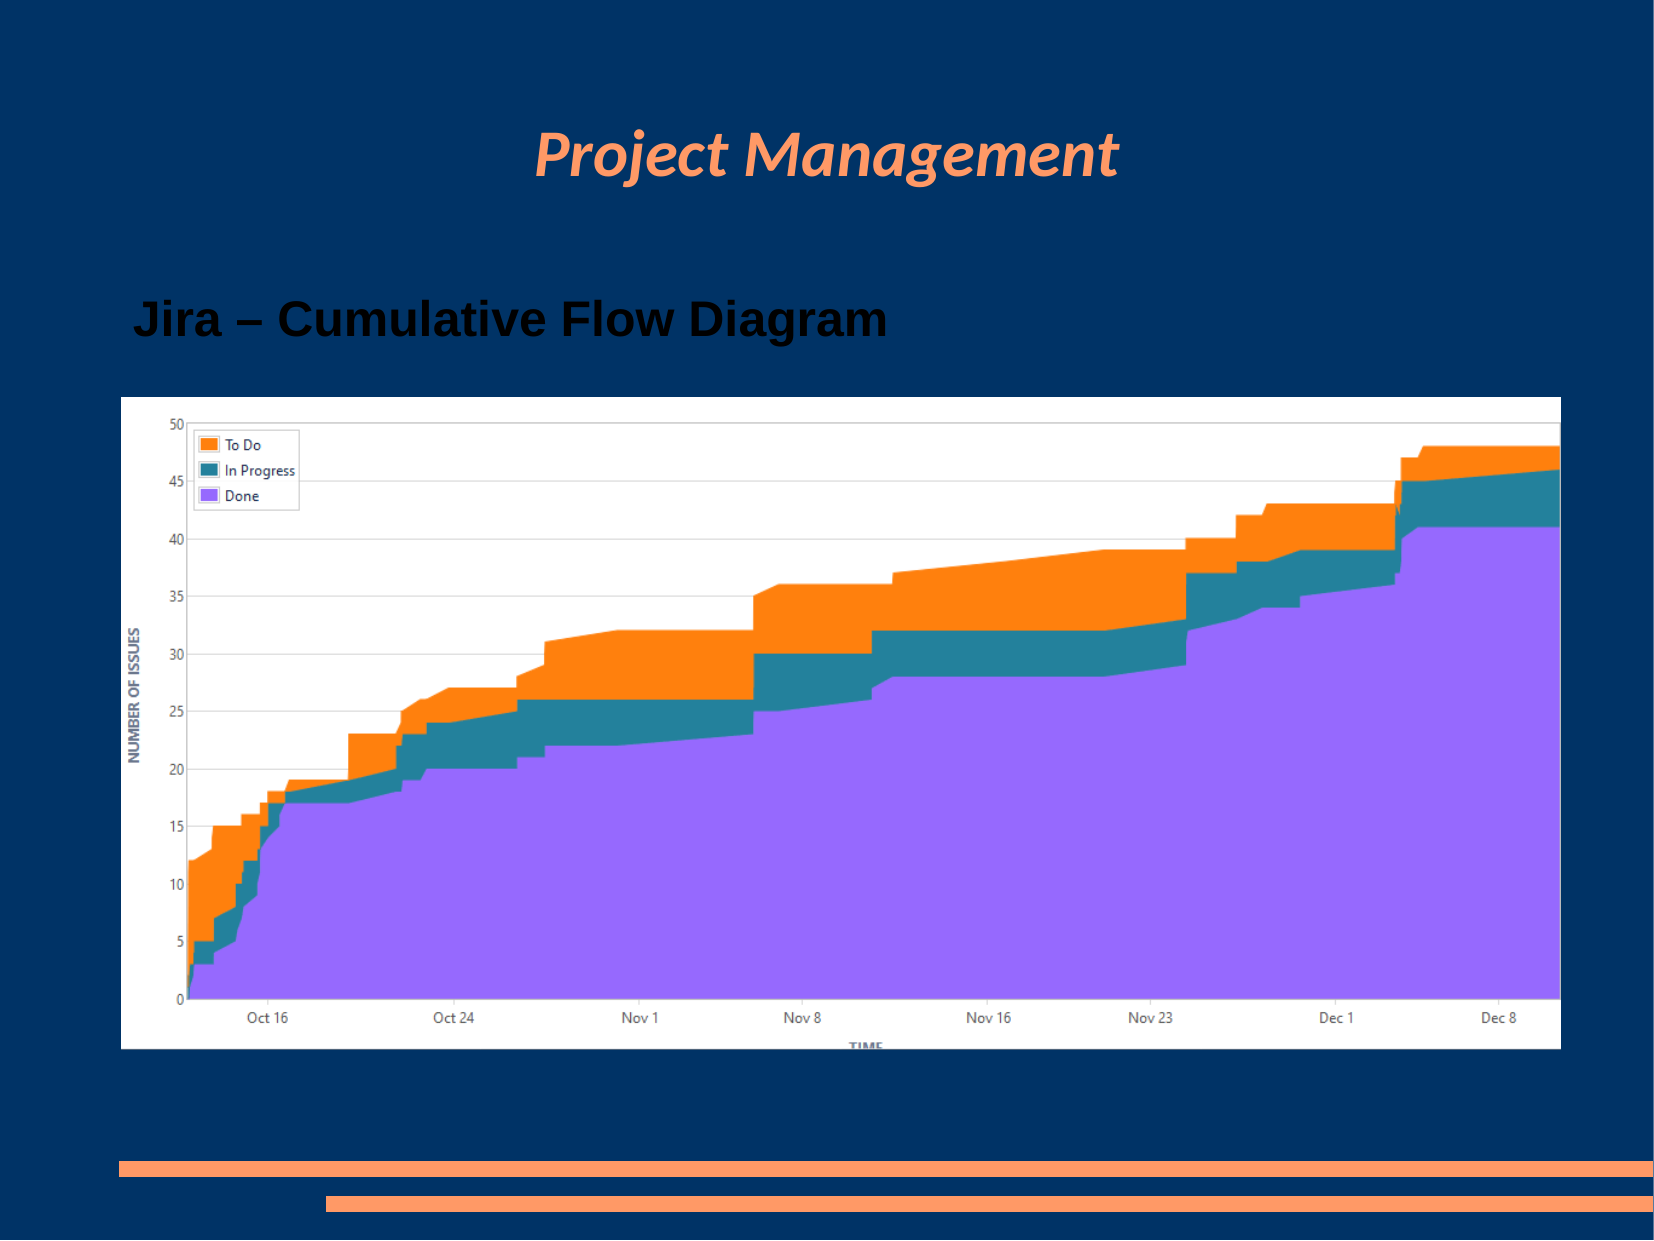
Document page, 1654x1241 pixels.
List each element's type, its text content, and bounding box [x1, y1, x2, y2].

title Project Management [121, 46, 1534, 254]
picture [121, 397, 1561, 1057]
text_box Jira – Cumulative Flow Diagram [118, 283, 1489, 356]
